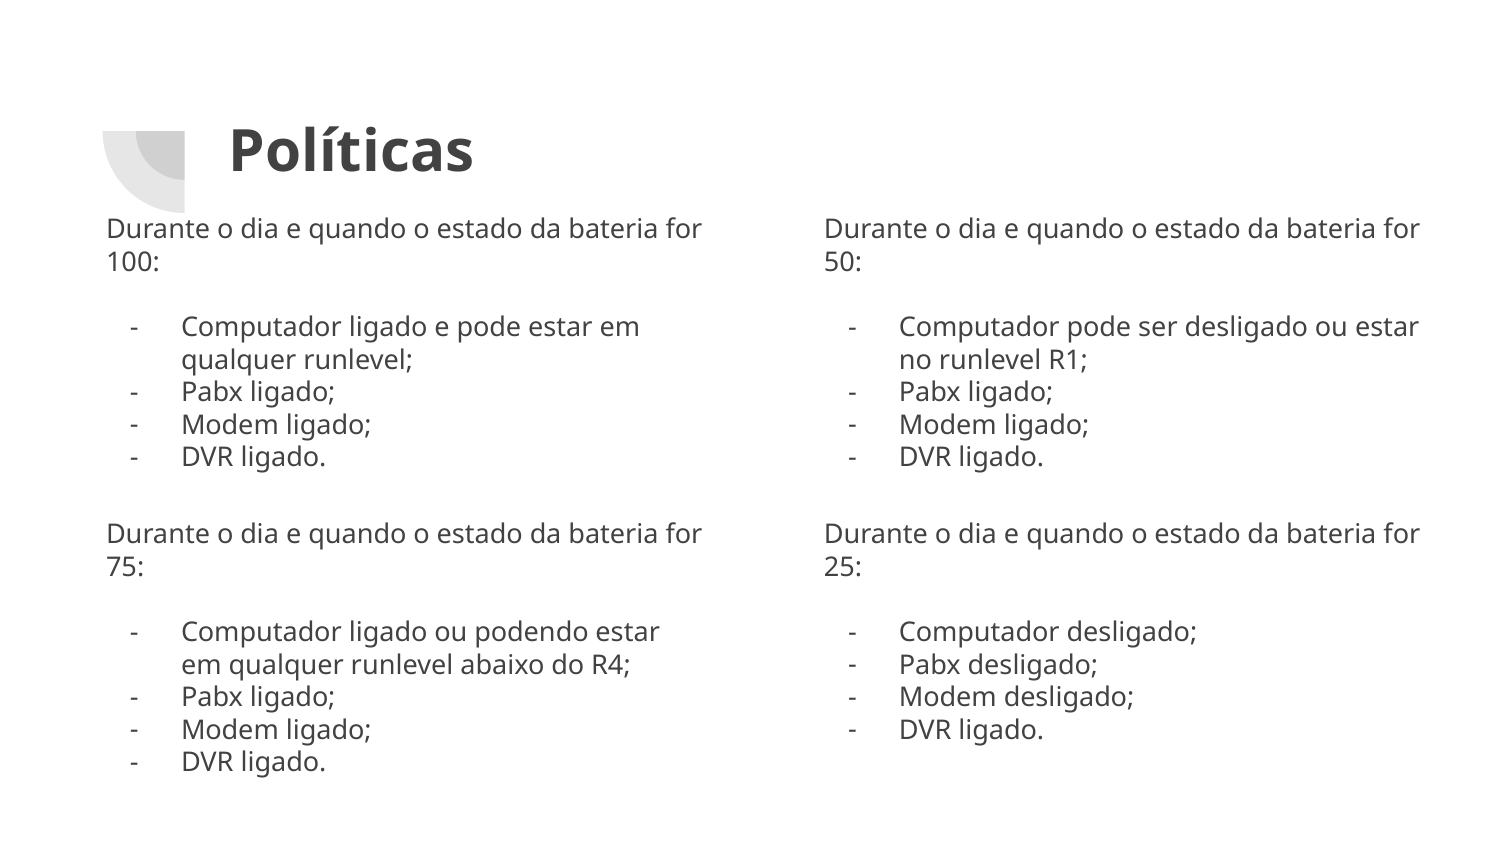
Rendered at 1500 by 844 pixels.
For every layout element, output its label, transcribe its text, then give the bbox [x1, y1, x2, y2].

list Durante o dia e quando o estado da bateria for 75: Computador ligado ou podendo estar em qualquer runlevel abaixo do R4; Pabx ligado; Modem ligado; DVR ligado. [90, 501, 723, 807]
list Durante o dia e quando o estado da bateria for 50: Computador pode ser desligado ou estar no runlevel R1; Pabx ligado; Modem ligado; DVR ligado. [809, 196, 1441, 501]
list Durante o dia e quando o estado da bateria for 100: Computador ligado e pode estar em qualquer runlevel; Pabx ligado; Modem ligado; DVR ligado. [90, 196, 723, 501]
list Durante o dia e quando o estado da bateria for 25: Computador desligado; Pabx desligado; Modem desligado; DVR ligado. [809, 501, 1441, 807]
title Políticas [213, 98, 1368, 263]
